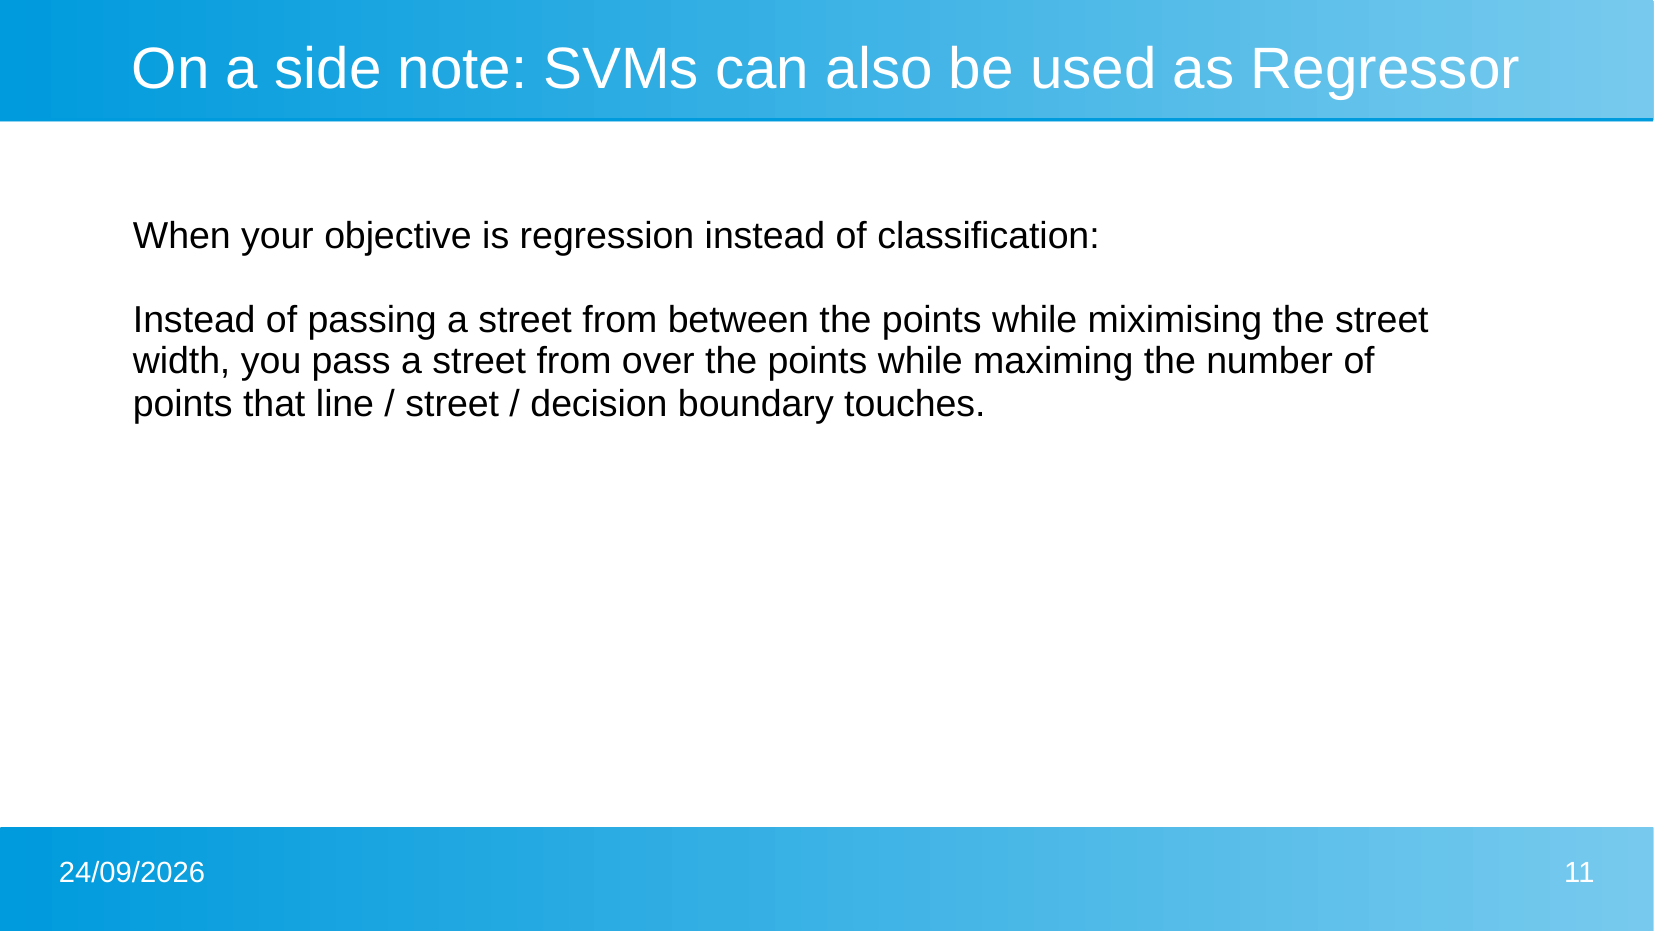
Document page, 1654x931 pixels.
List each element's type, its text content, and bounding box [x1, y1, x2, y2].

title On a side note: SVMs can also be used as Regressor [59, 29, 1595, 108]
text_box When your objective is regression instead of classification: Instead of passing a street from between the points while miximising the street width, you pass a street from over the points while maximing the number of points that line / street / decision boundary touches. [118, 206, 1447, 432]
